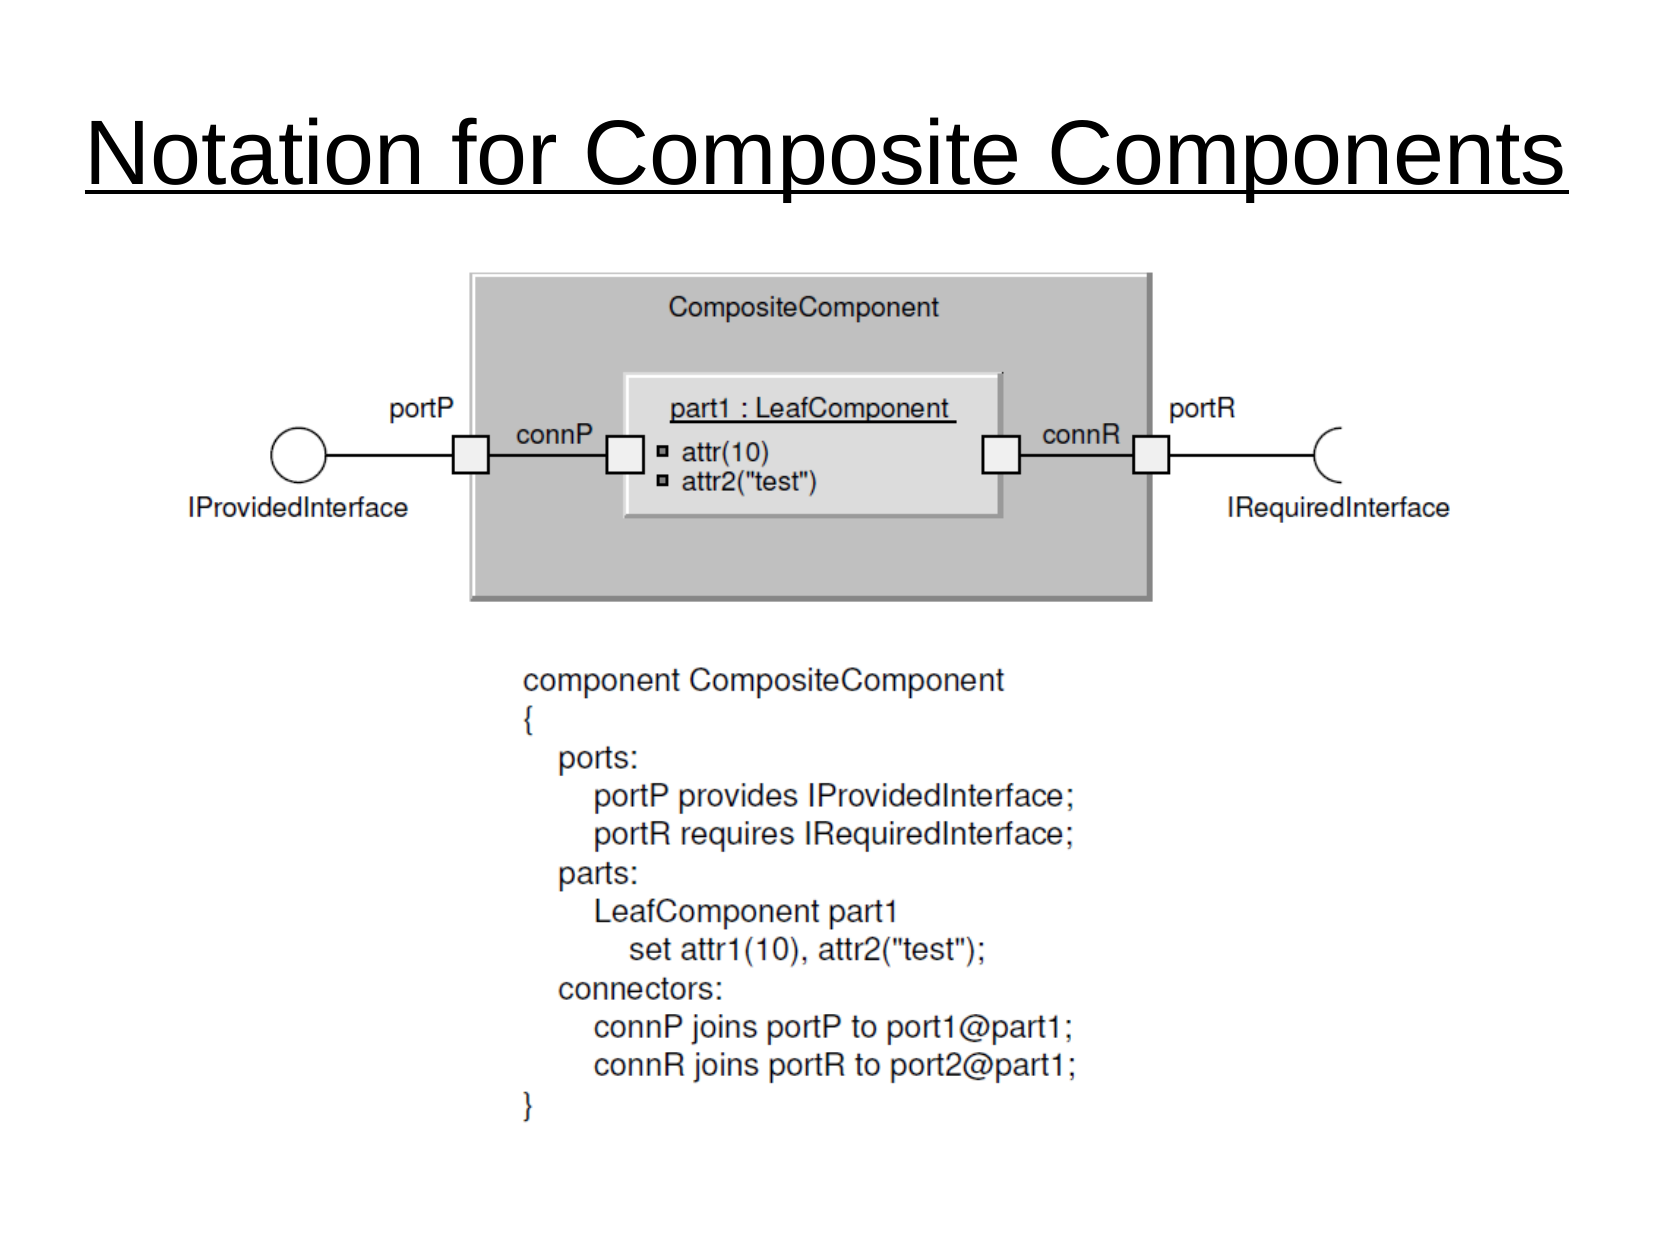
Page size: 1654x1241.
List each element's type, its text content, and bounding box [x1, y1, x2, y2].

picture [177, 245, 1466, 1152]
title Notation for Composite Components [82, 49, 1571, 257]
